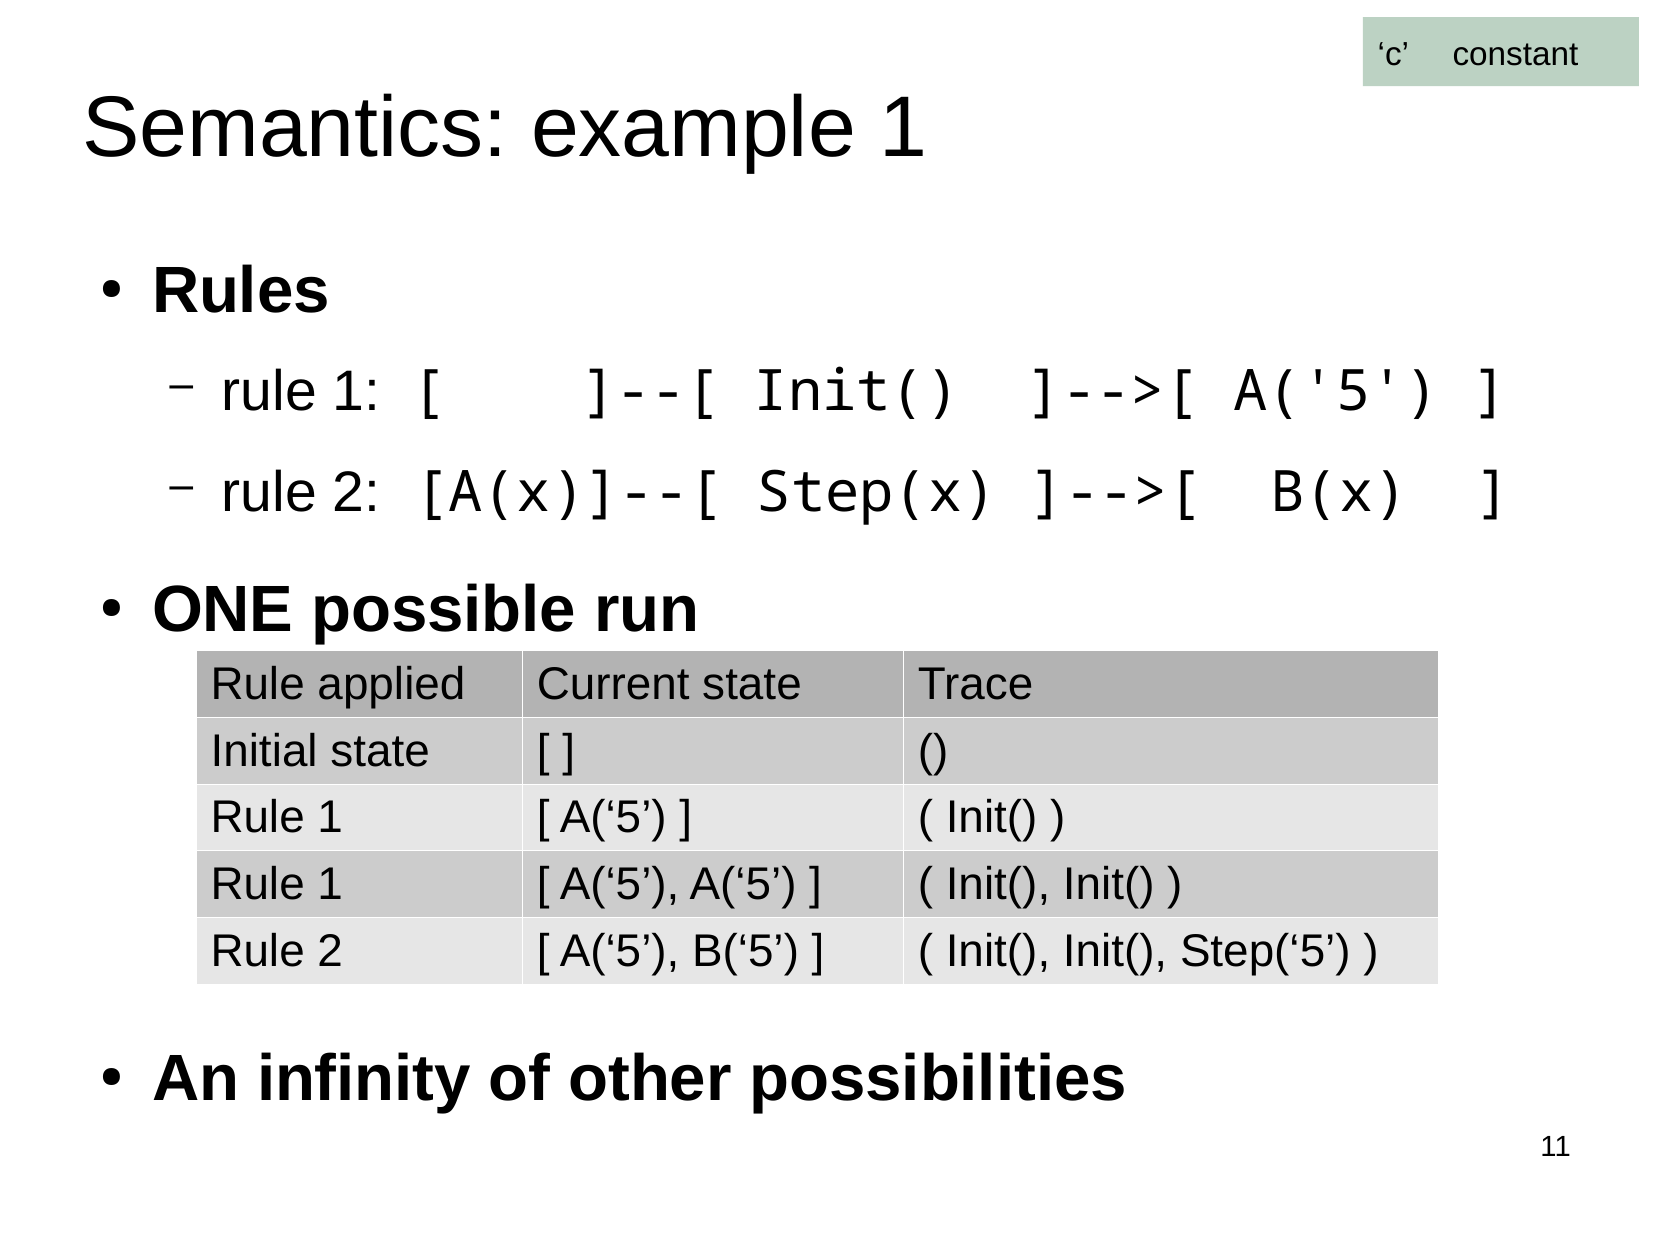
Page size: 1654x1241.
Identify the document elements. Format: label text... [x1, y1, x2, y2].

table_cell [ A(‘5’) ] [523, 785, 903, 850]
table_header Trace [904, 651, 1438, 717]
table_cell Rule 1 [197, 851, 522, 917]
table_cell Initial state [197, 718, 522, 784]
list Rules rule 1: [ ]--[ Init() ]-->[ A('5') ] rule 2: [A(x)]--[ Step(x) ]-->[ B(x) ] ONE possible run An infinity of other possibilities [82, 253, 1571, 1118]
table_cell Rule 1 [197, 785, 522, 850]
title Semantics: example 1 [82, 49, 1571, 204]
table_cell () [904, 718, 1438, 784]
table_cell ( Init() ) [904, 785, 1438, 850]
table_header Current state [523, 651, 903, 717]
table_header Rule applied [197, 651, 522, 717]
table_cell [ A(‘5’), B(‘5’) ] [523, 918, 903, 984]
table_cell ( Init(), Init() ) [904, 851, 1438, 917]
table_cell [ ] [523, 718, 903, 784]
text_box ‘c’ constant [1362, 17, 1639, 87]
table_cell ( Init(), Init(), Step(‘5’) ) [904, 918, 1438, 984]
table_cell [ A(‘5’), A(‘5’) ] [523, 851, 903, 917]
table_cell Rule 2 [197, 918, 522, 984]
